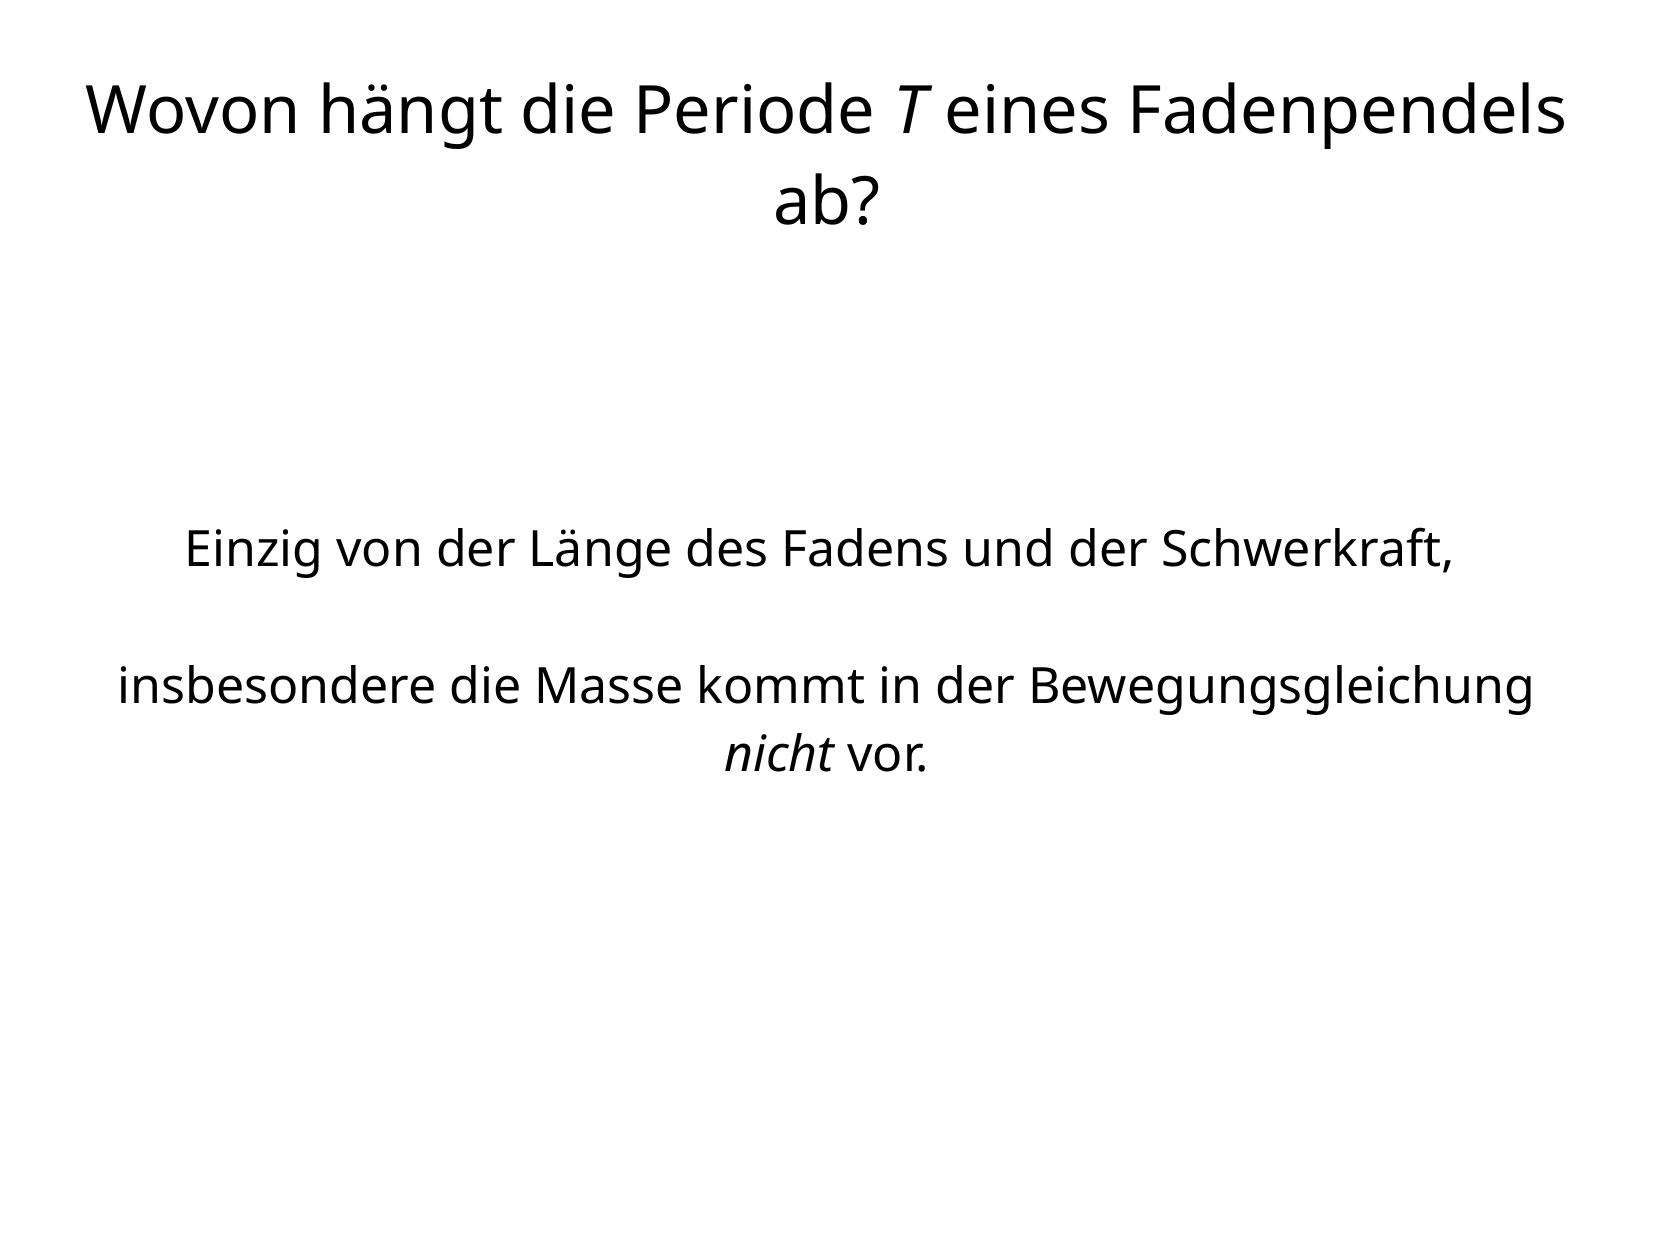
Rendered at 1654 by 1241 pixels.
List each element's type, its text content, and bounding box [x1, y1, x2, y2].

title Wovon hängt die Periode T eines Fadenpendels ab? [82, 49, 1571, 257]
subtitle Einzig von der Länge des Fadens und der Schwerkraft, insbesondere die Masse kommt in der Bewegungsgleichung nicht vor. [82, 290, 1571, 1010]
